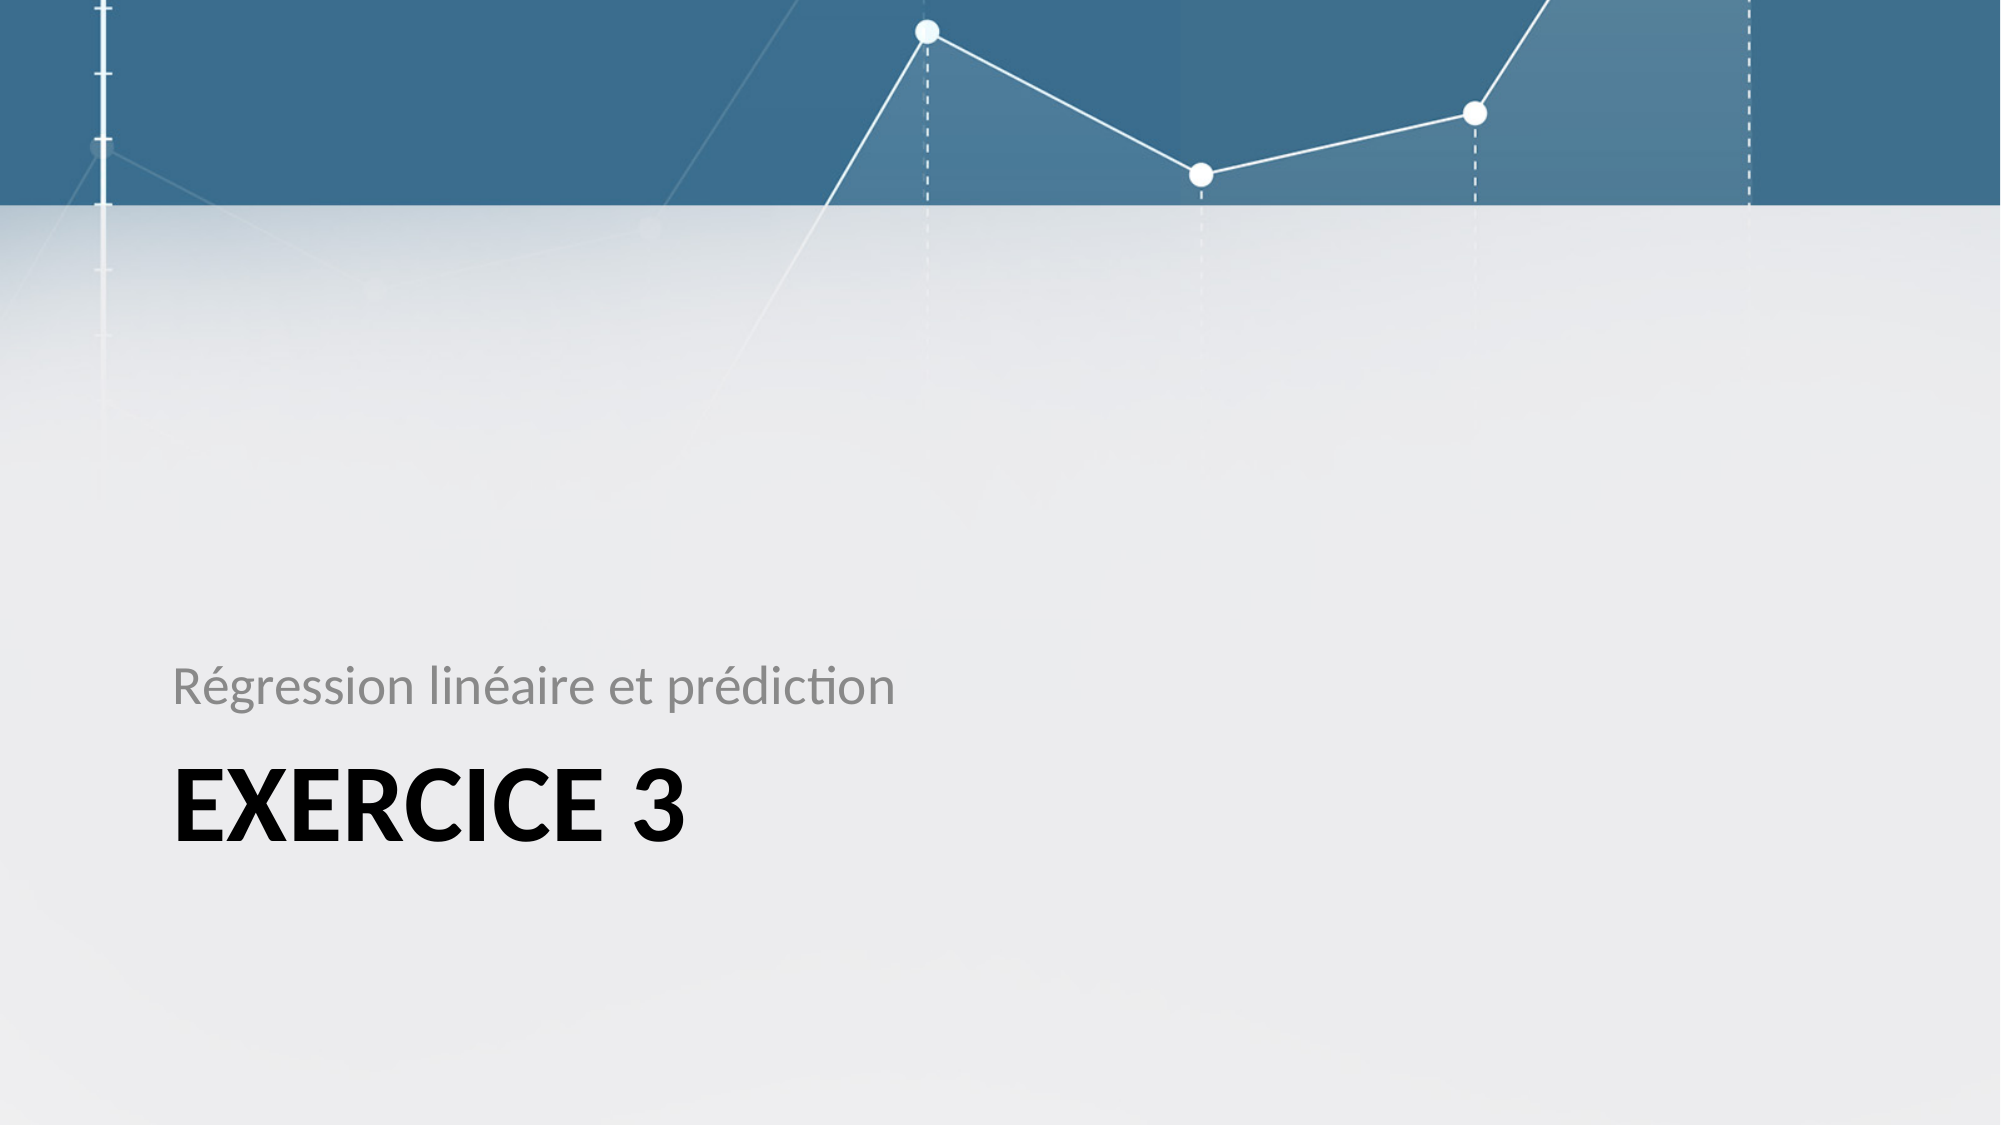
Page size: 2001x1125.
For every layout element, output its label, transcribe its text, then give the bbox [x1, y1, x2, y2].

title Exercice 3 [157, 723, 1858, 947]
list Régression linéaire et prédiction [157, 476, 1858, 723]
